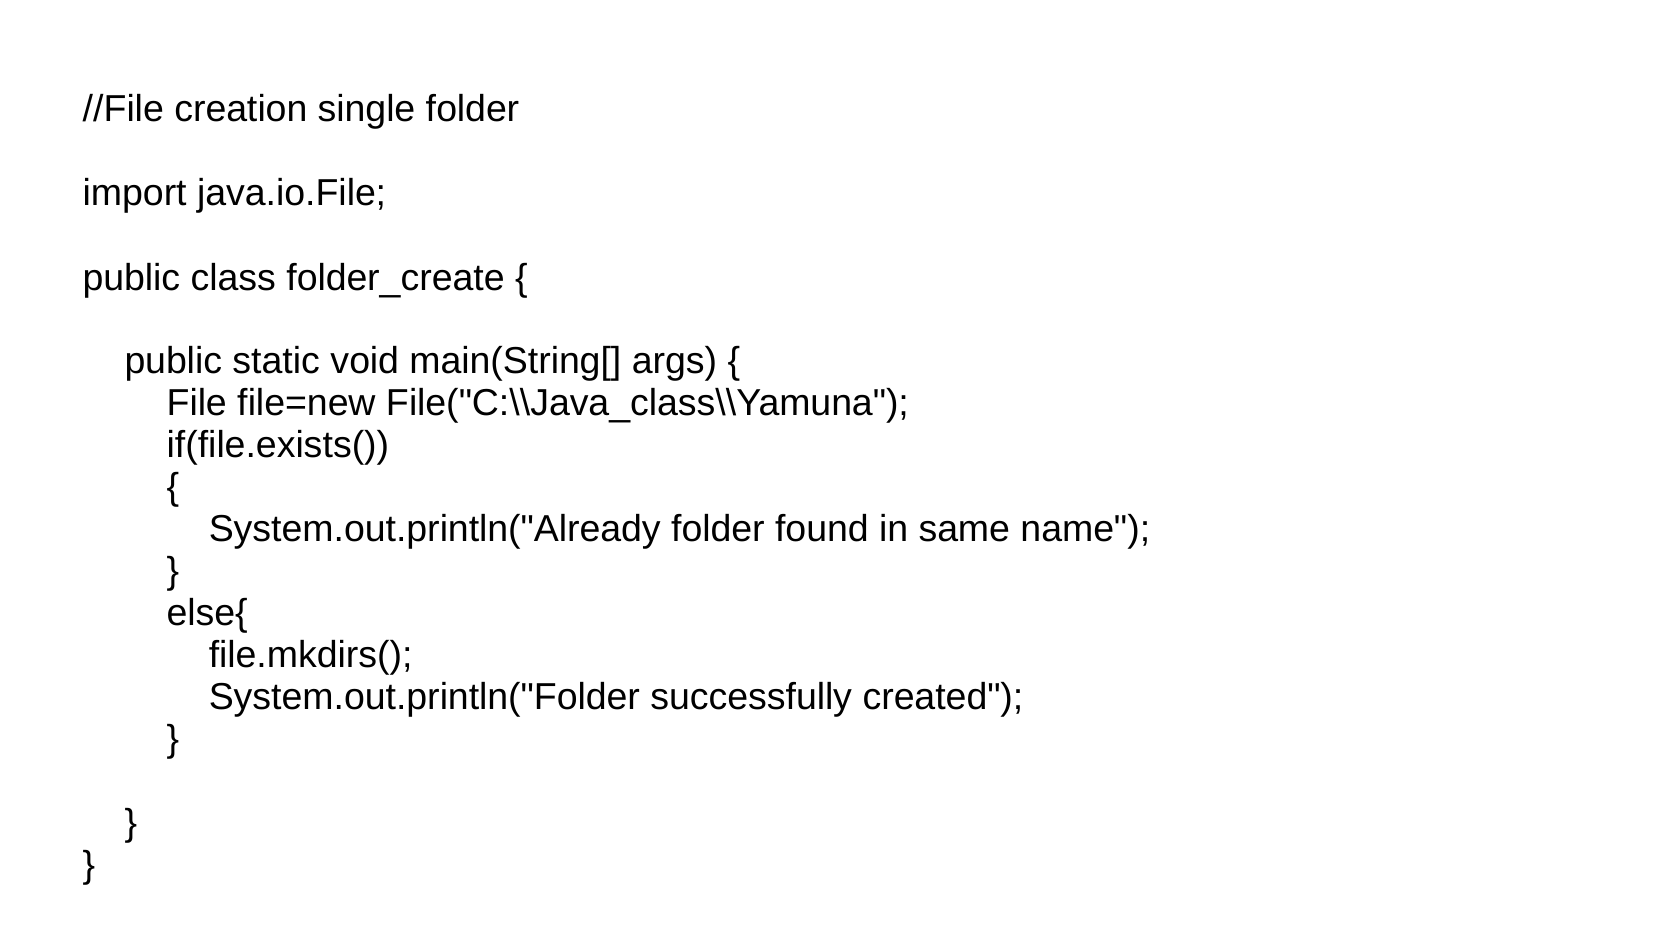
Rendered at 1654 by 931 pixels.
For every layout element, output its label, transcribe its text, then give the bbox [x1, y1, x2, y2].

subtitle //File creation single folder import java.io.File; public class folder_create { public static void main(String[] args) { File file=new File("C:\\Java_class\\Yamuna"); if(file.exists()) { System.out.println("Already folder found in same name"); } else{ file.mkdirs(); System.out.println("Folder successfully created"); } } } [82, 87, 1571, 886]
